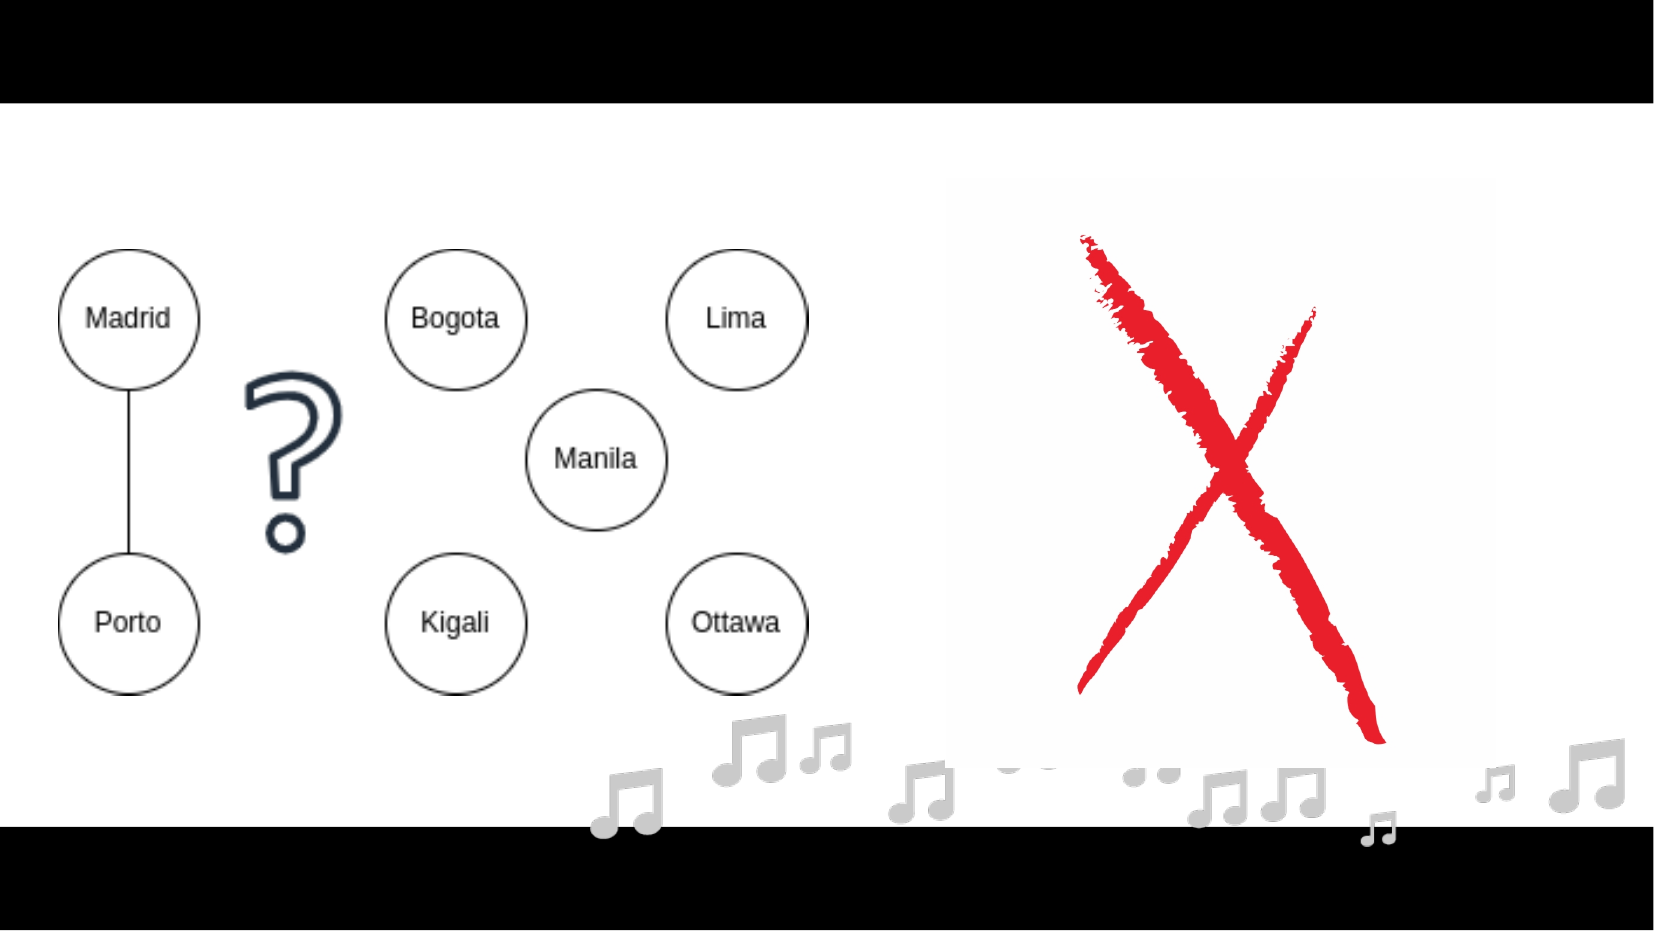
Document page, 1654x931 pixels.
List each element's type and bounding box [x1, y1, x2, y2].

picture [58, 249, 809, 696]
picture [945, 177, 1496, 768]
